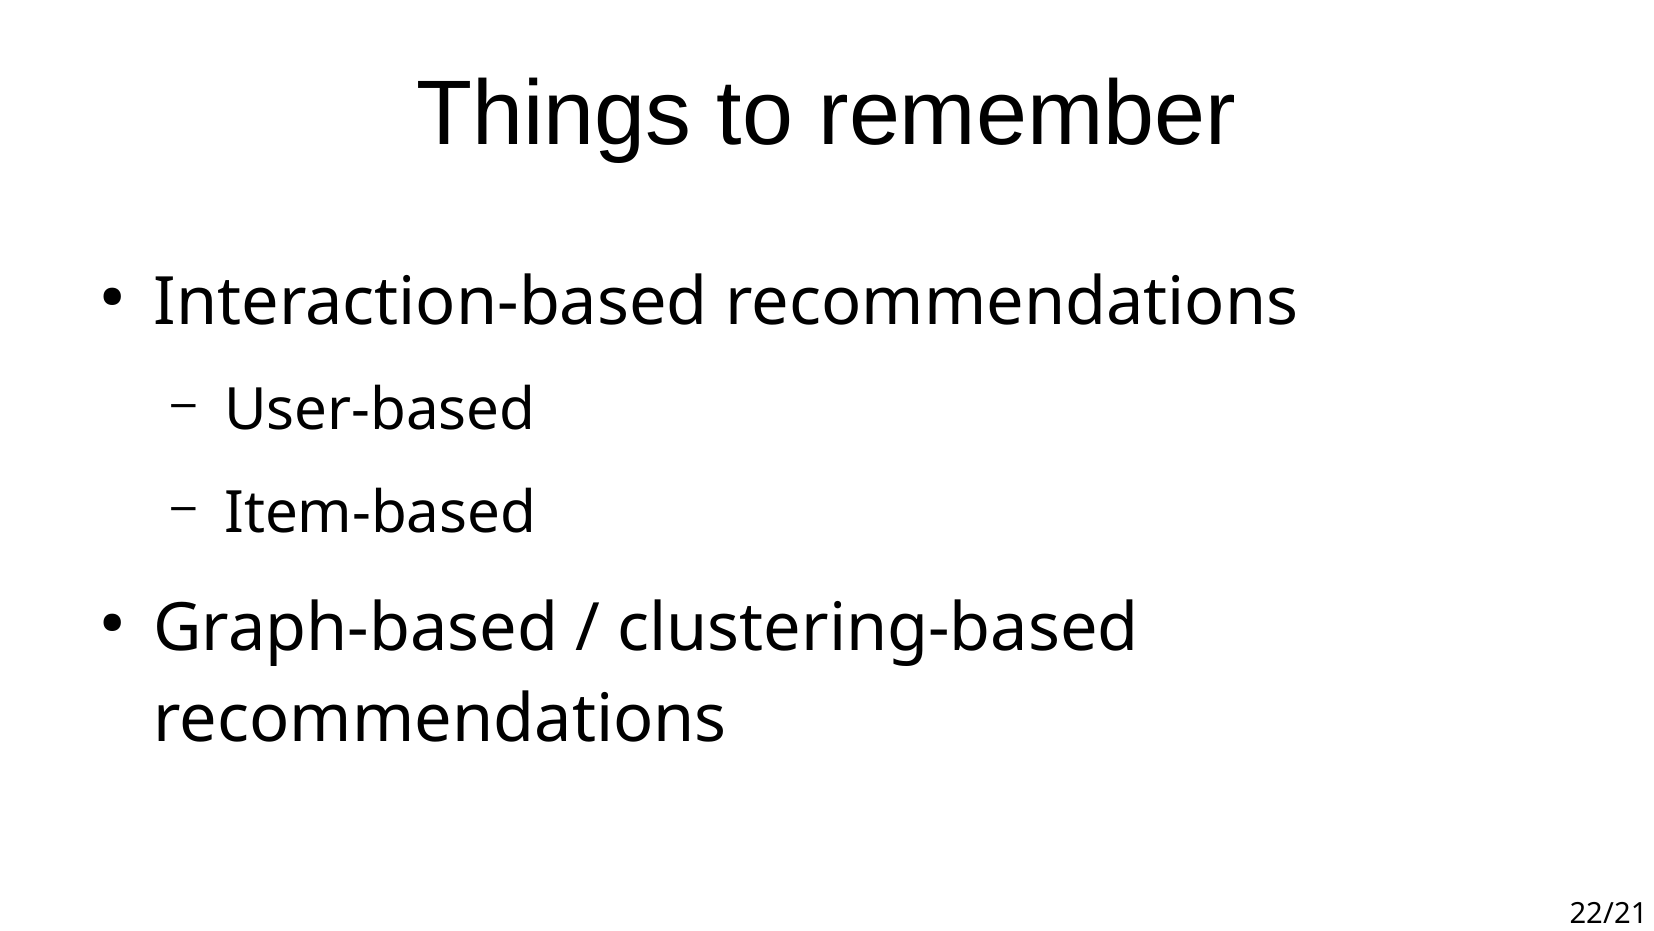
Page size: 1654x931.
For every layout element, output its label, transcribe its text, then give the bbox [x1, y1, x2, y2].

list Interaction-based recommendations User-based Item-based Graph-based / clustering-based recommendations [82, 253, 1571, 793]
title Things to remember [82, 1, 1571, 226]
